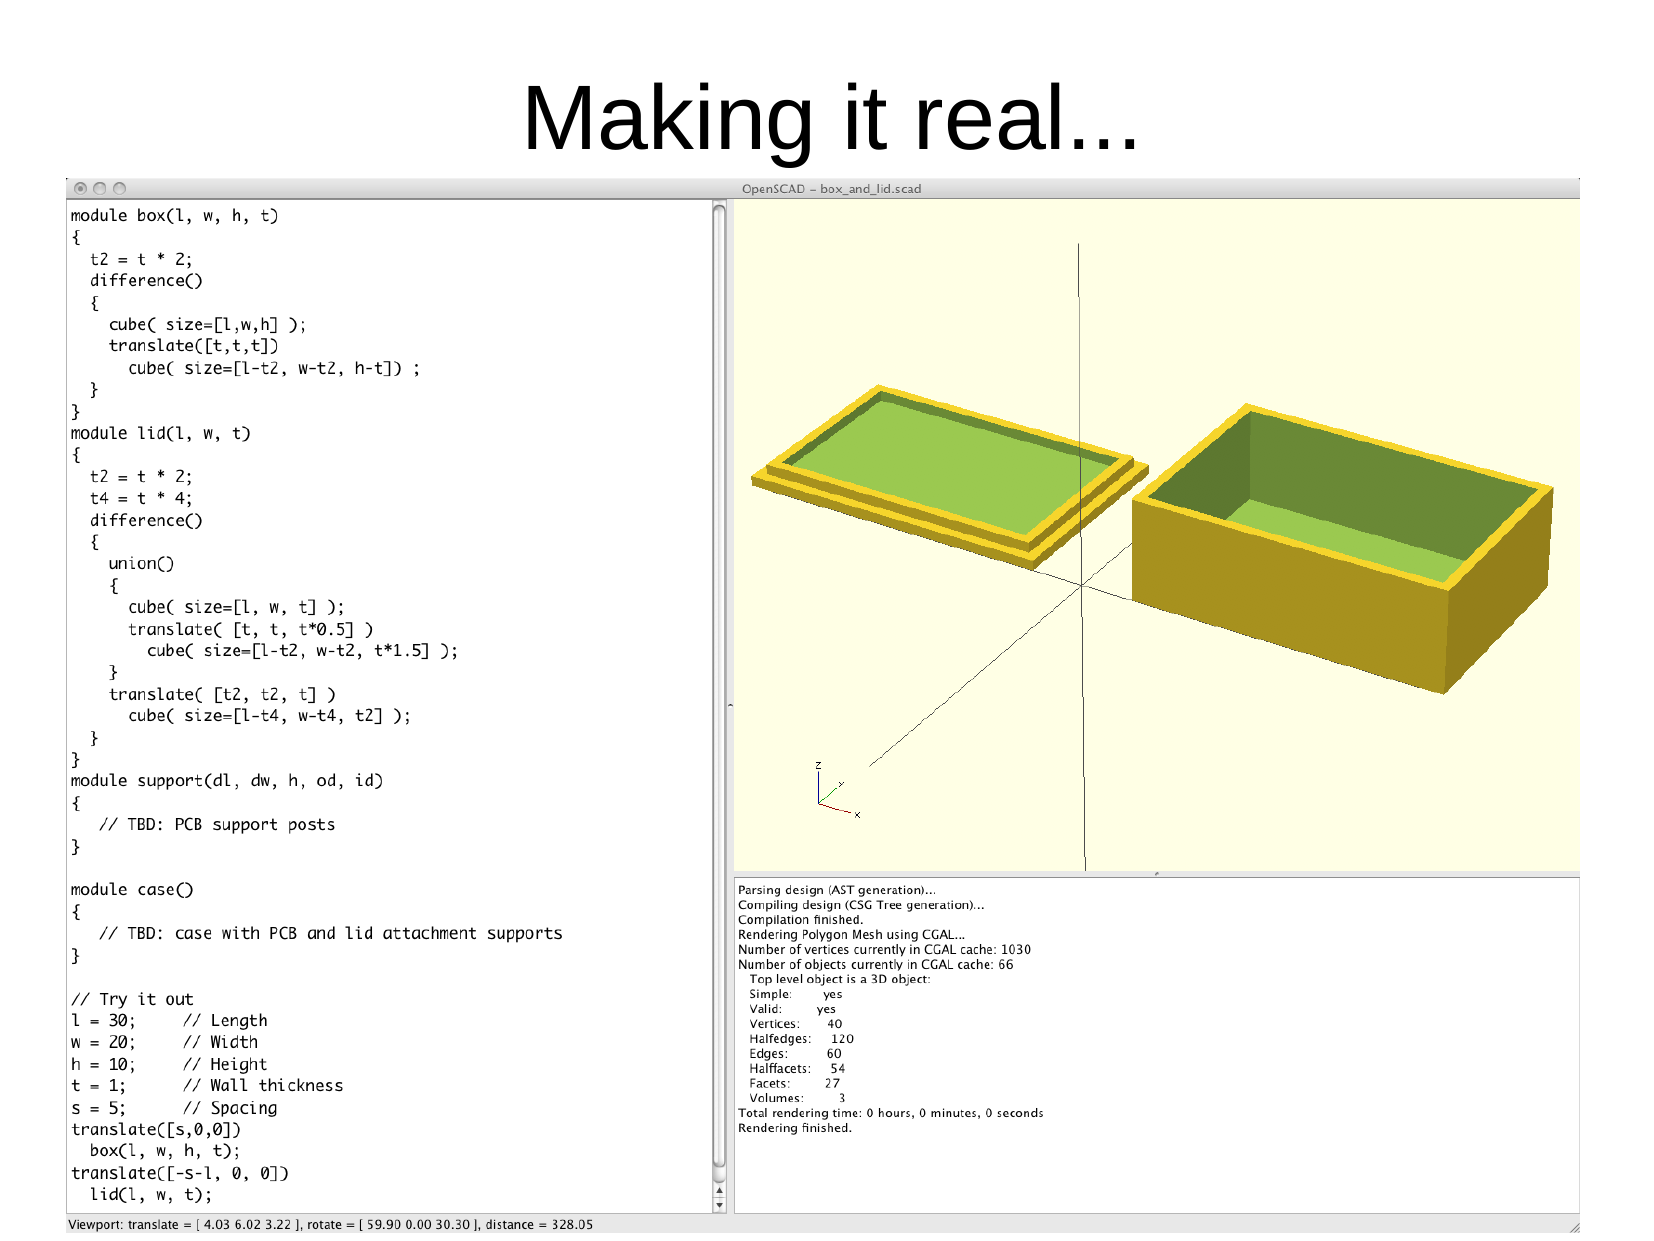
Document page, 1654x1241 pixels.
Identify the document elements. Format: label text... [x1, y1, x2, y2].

title Making it real... [88, 13, 1577, 178]
picture [66, 178, 1580, 1233]
